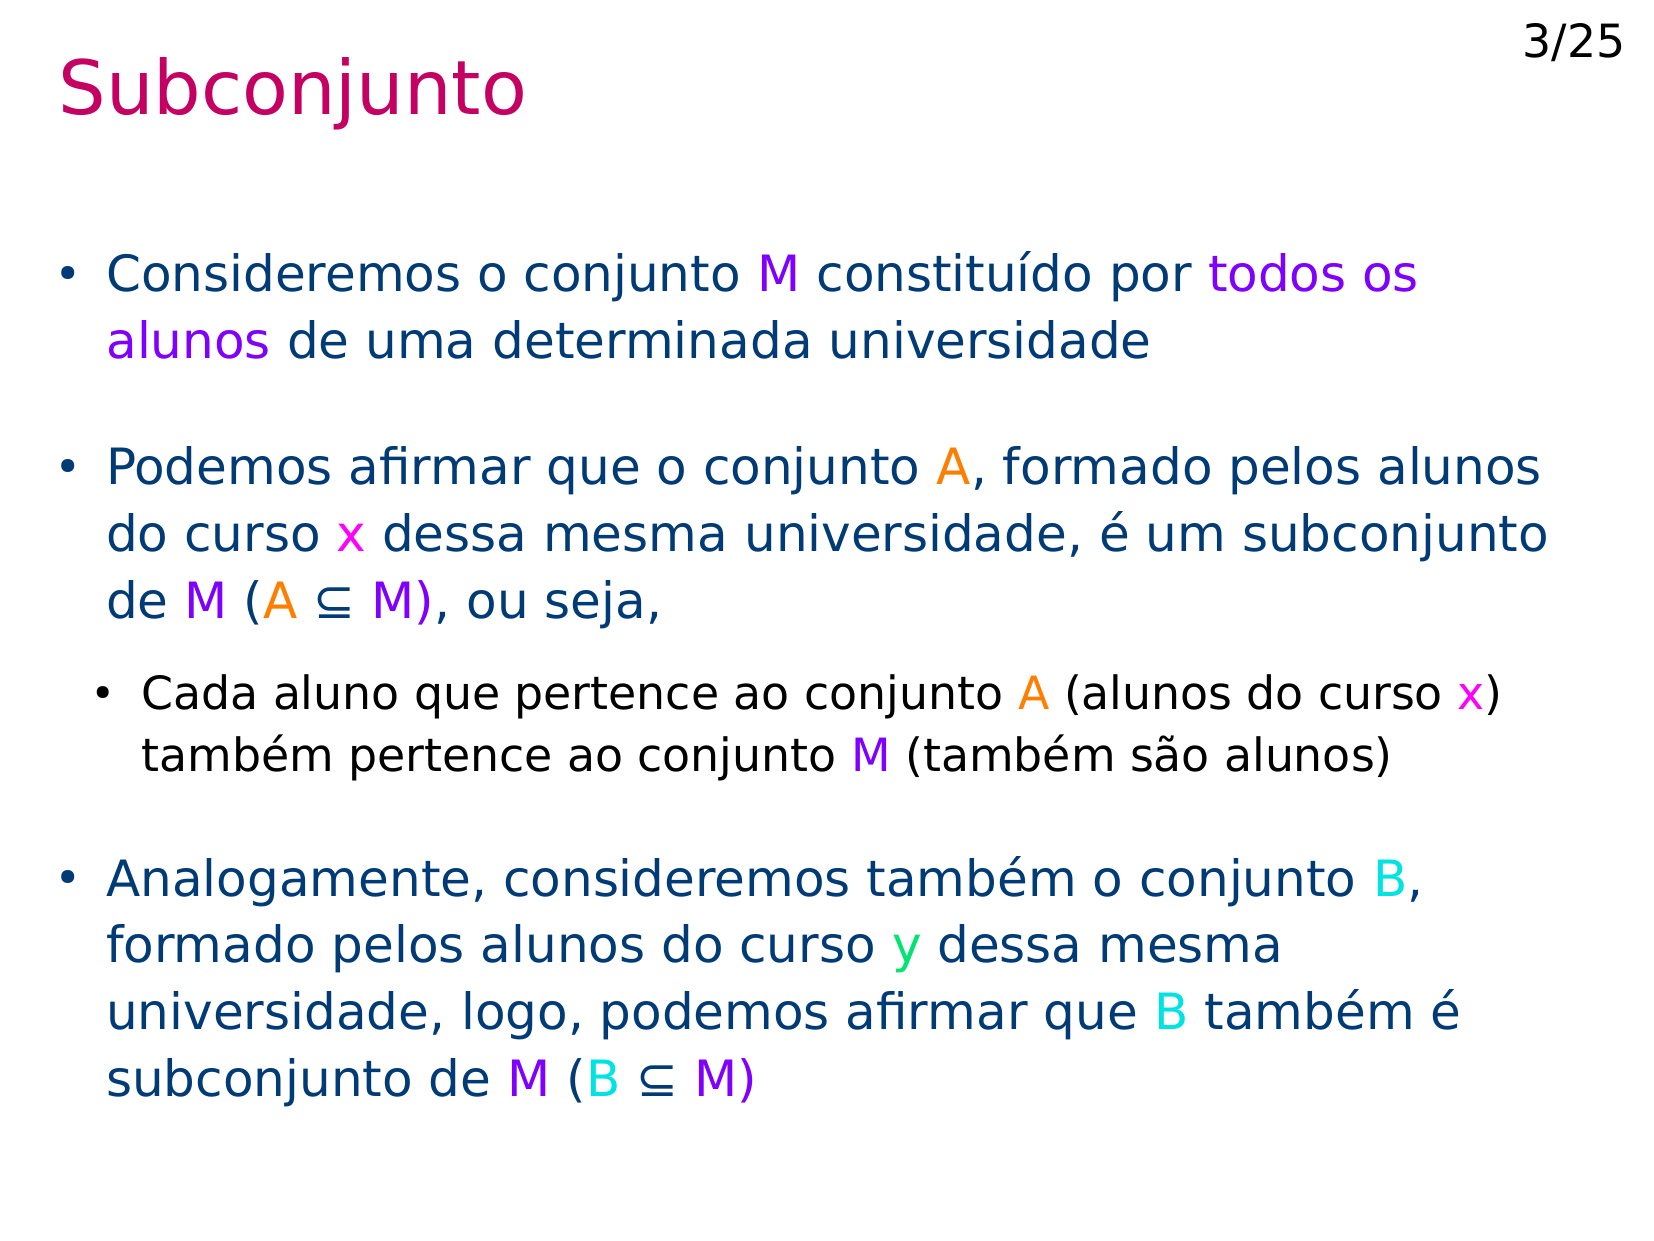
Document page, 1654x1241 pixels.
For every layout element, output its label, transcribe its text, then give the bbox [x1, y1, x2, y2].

title Subconjunto [59, 29, 1625, 148]
list Consideremos o conjunto M constituído por todos os alunos de uma determinada universidade Podemos afirmar que o conjunto A, formado pelos alunos do curso x dessa mesma universidade, é um subconjunto de M (A ⊆ M), ou seja, Cada aluno que pertence ao conjunto A (alunos do curso x) também pertence ao conjunto M (também são alunos) Analogamente, consideremos também o conjunto B, formado pelos alunos do curso y dessa mesma universidade, logo, podemos afirmar que B também é subconjunto de M (B ⊆ M) [59, 236, 1595, 1211]
